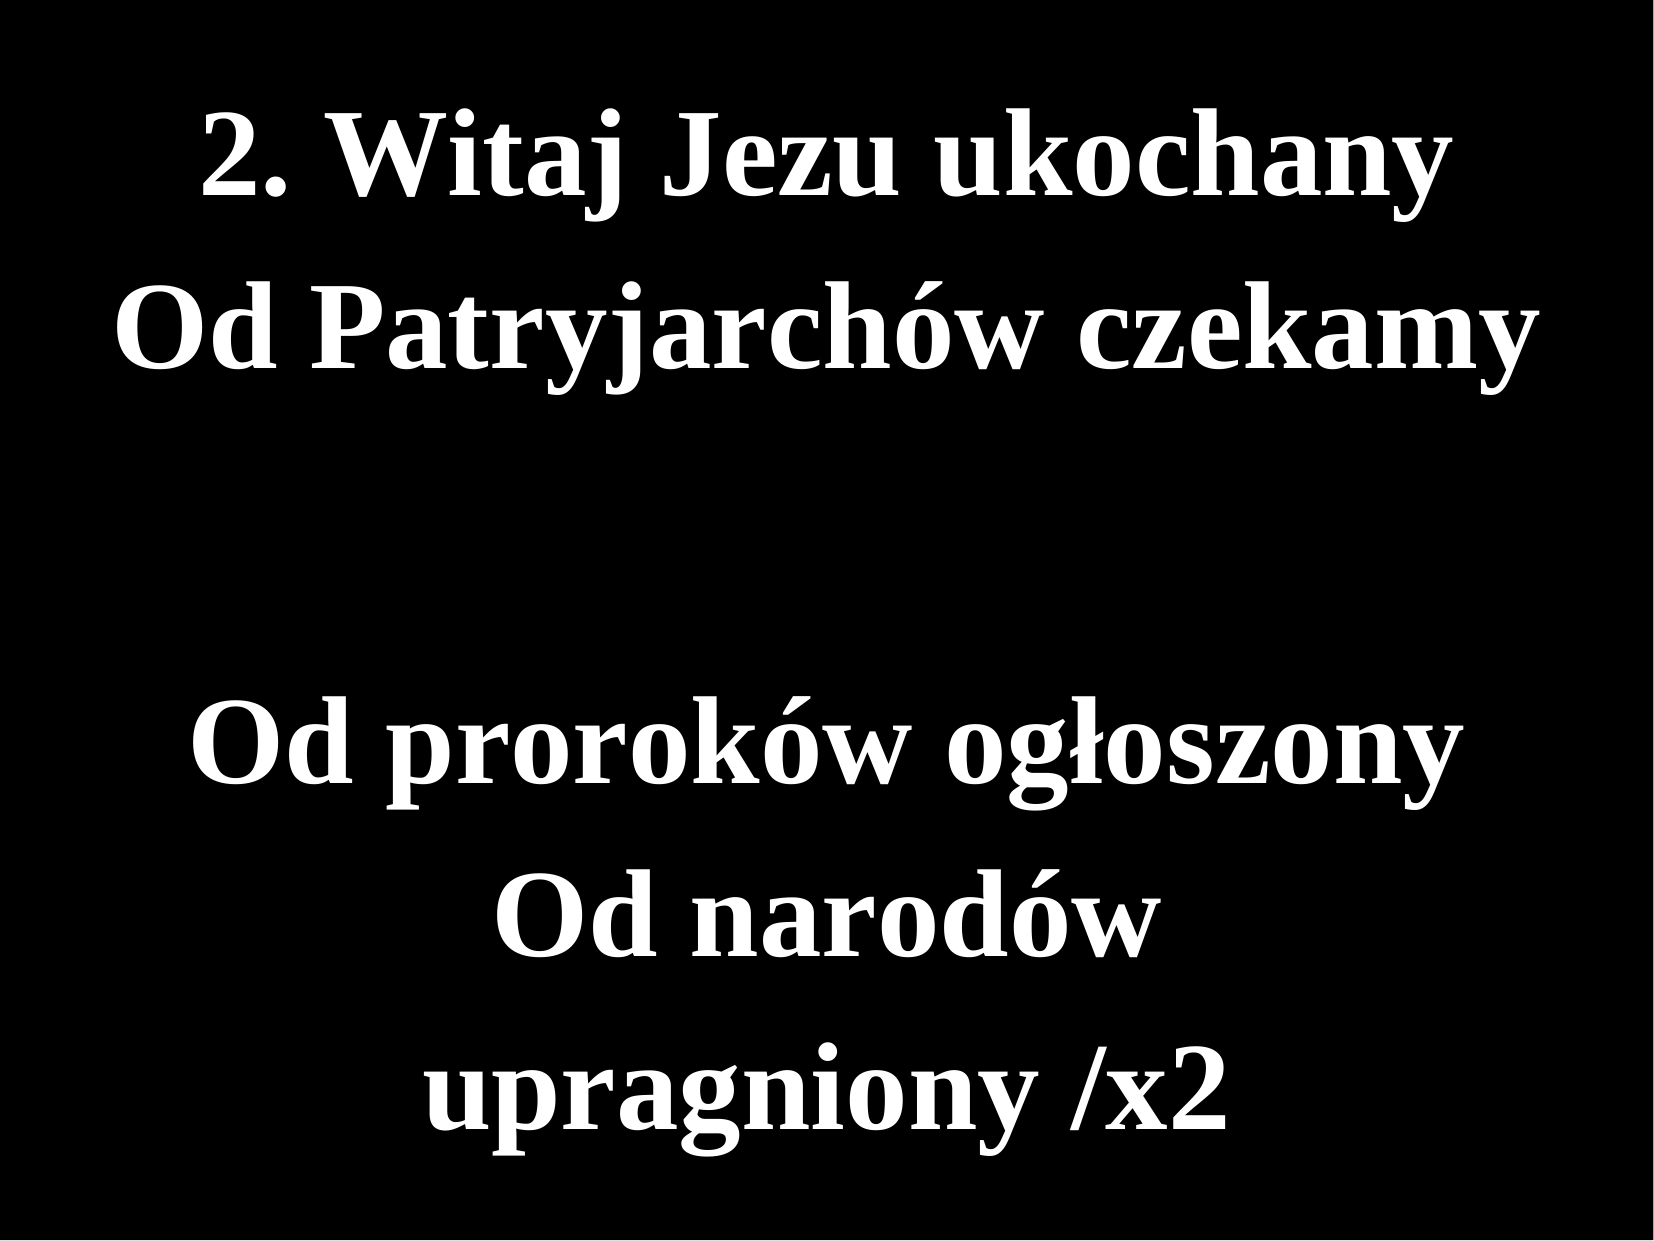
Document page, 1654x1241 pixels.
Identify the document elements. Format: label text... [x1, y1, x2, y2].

title 2. Witaj Jezu ukochany ppp Od Patryjarchów czekamy Od proroków ogłoszony ppp Od narodów ppp upragniony /x2 [0, 0, 1654, 1241]
